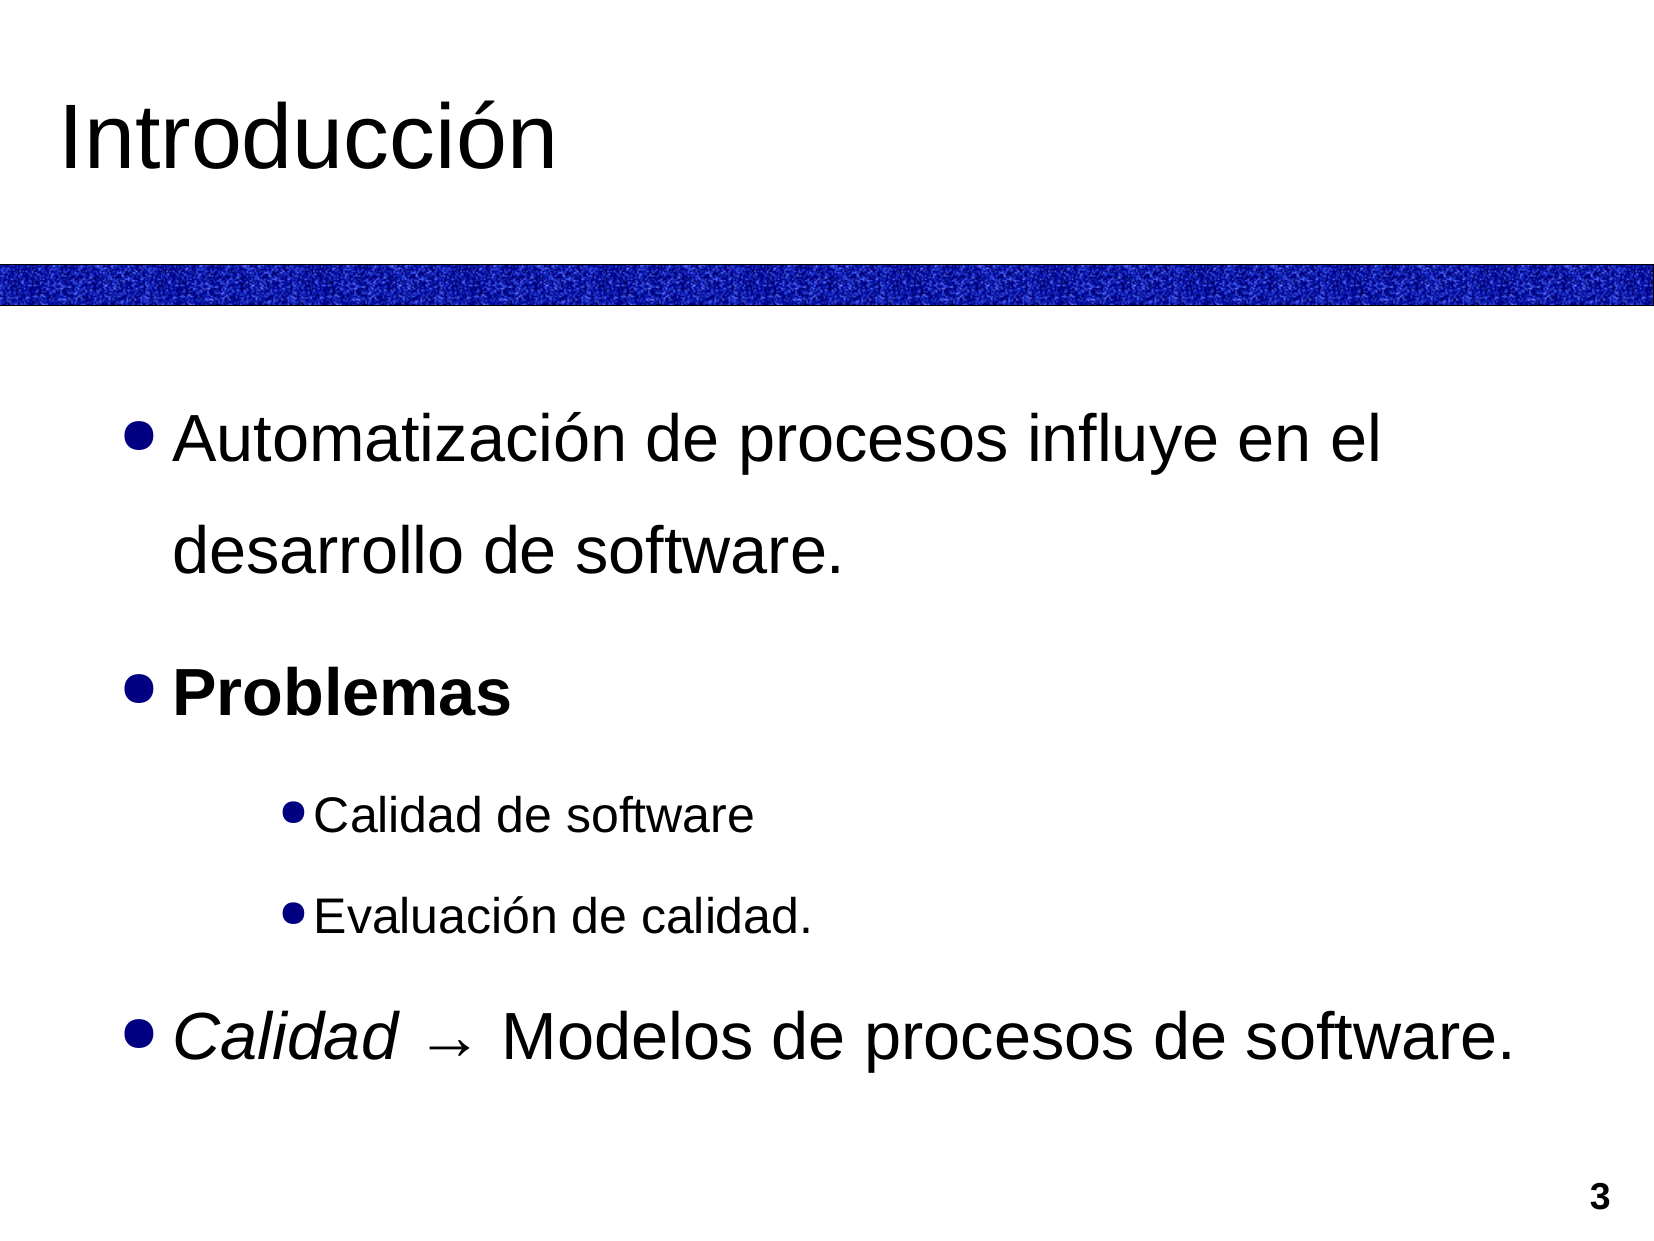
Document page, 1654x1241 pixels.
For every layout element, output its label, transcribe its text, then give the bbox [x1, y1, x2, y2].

title Introducción [58, 21, 1595, 253]
list Automatización de procesos influye en el desarrollo de software. Problemas Calidad de software Evaluación de calidad. Calidad → Modelos de procesos de software. [101, 363, 1549, 1131]
text_box <número> [1575, 1168, 1654, 1240]
picture [0, 265, 1653, 305]
